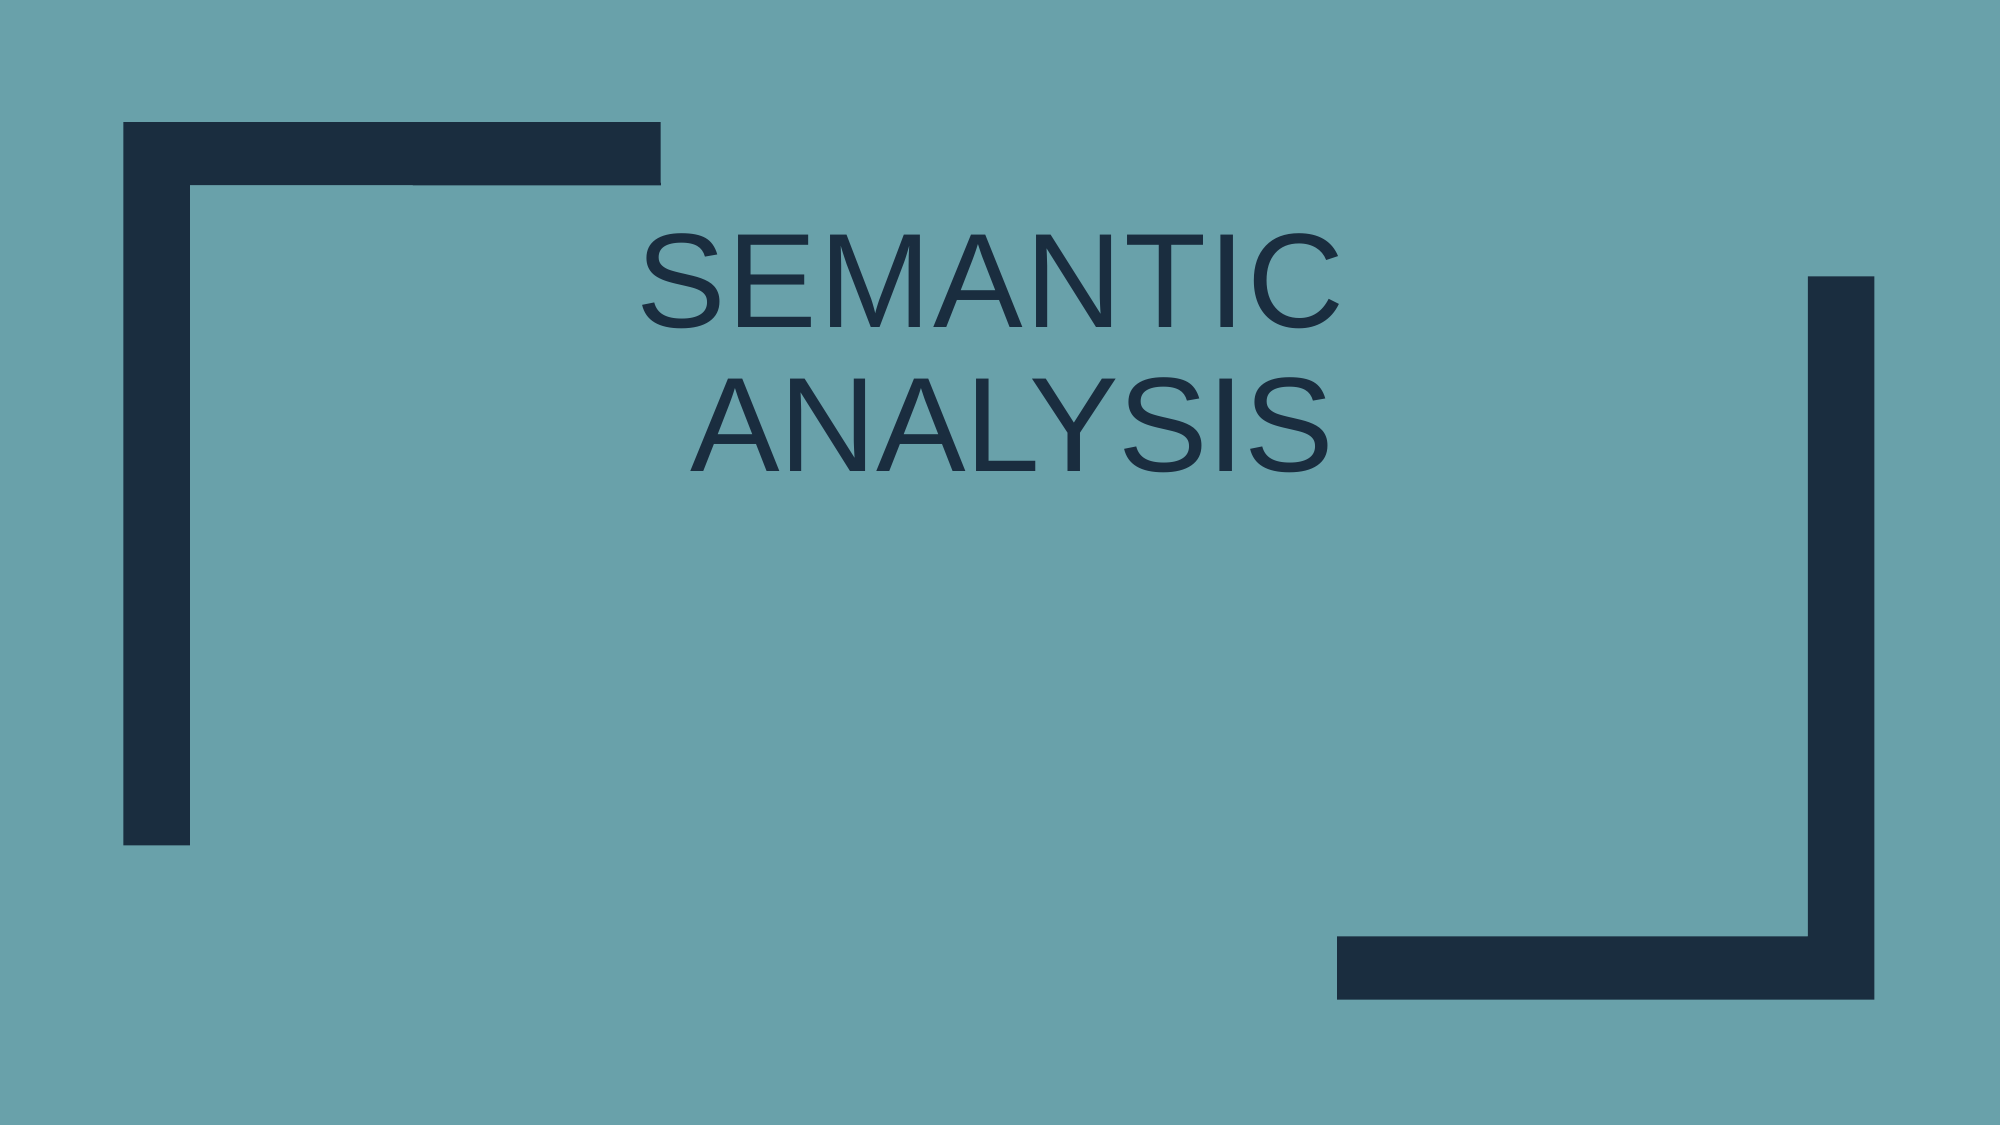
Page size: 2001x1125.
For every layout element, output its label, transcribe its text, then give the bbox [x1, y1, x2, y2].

text_box SEMANTIC ANALYSIS [297, 188, 1716, 499]
text_box [0, 0, 2000, 1125]
